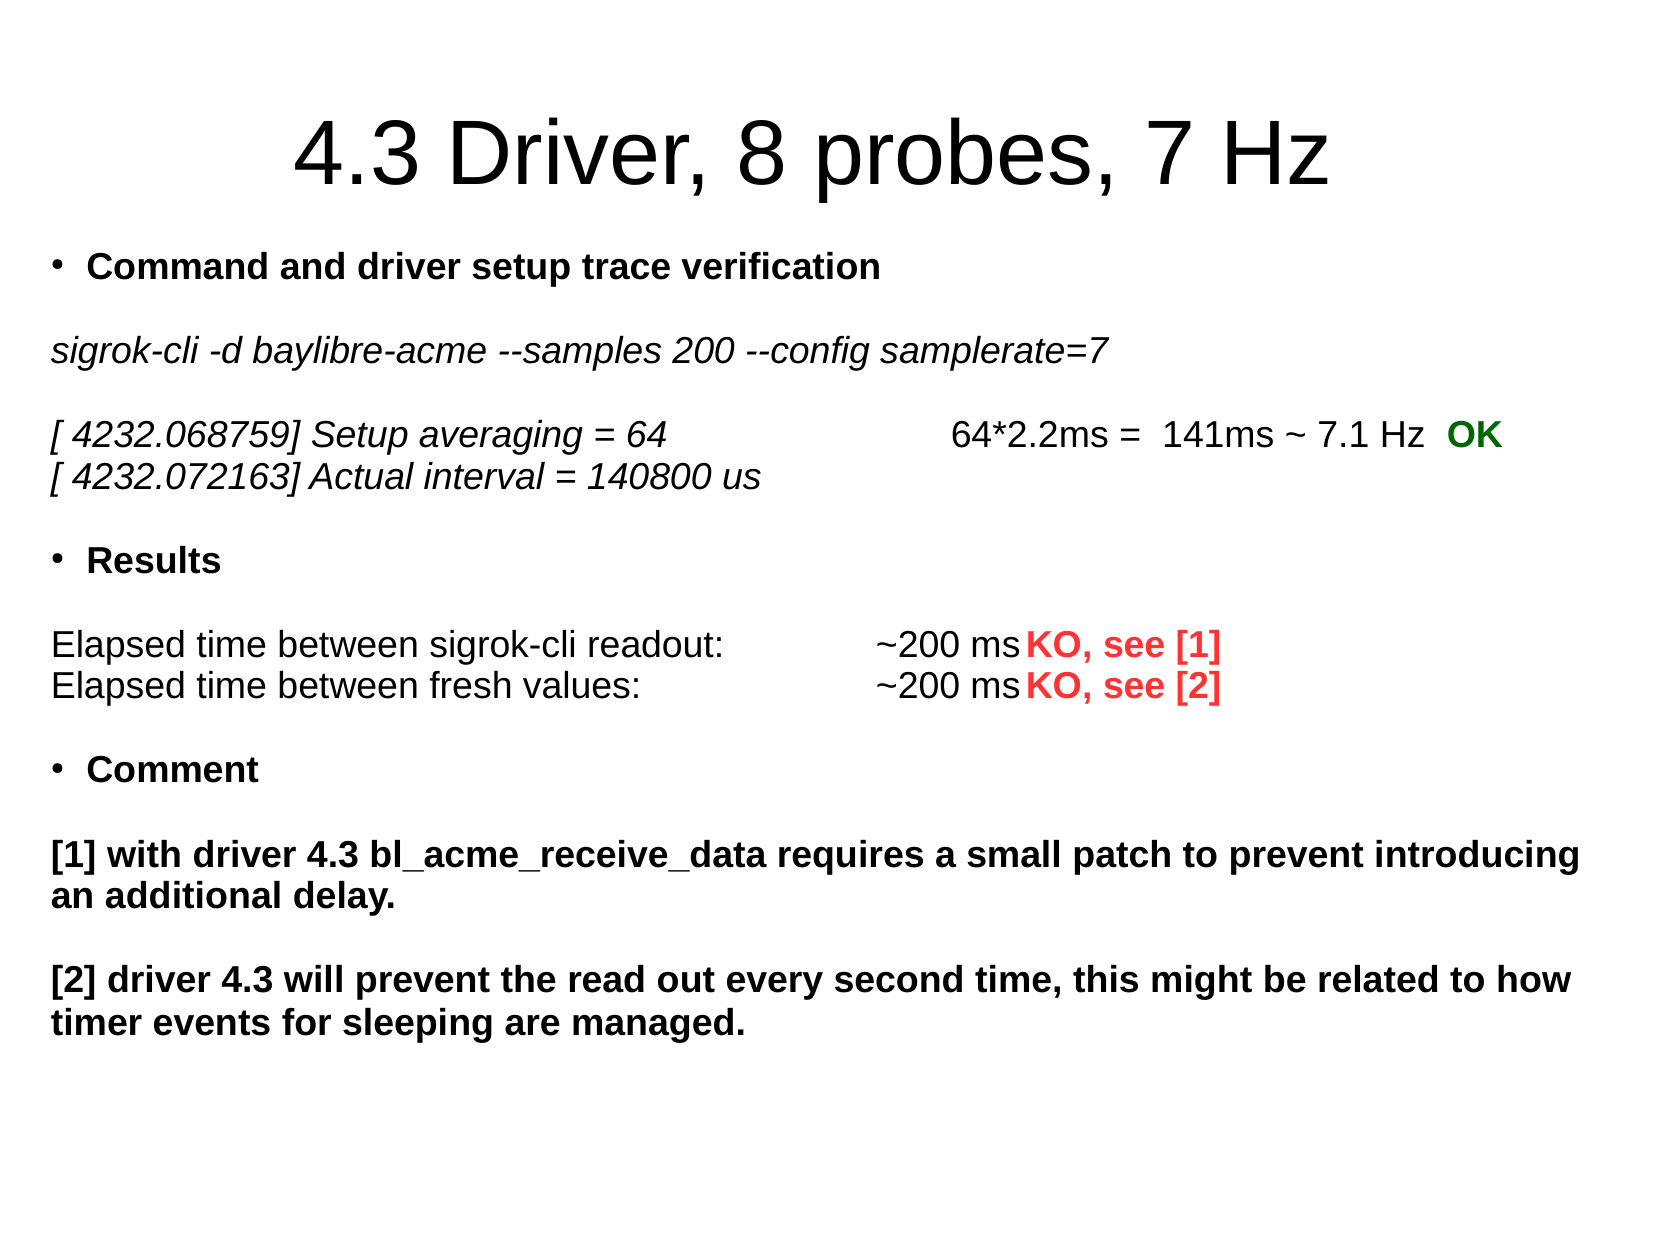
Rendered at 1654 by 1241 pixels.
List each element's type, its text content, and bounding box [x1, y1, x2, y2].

text_box Command and driver setup trace verification sigrok-cli -d baylibre-acme --samples 200 --config samplerate=7 [ 4232.068759] Setup averaging = 64 64*2.2ms = 141ms ~ 7.1 Hz OK [ 4232.072163] Actual interval = 140800 us Results Elapsed time between sigrok-cli readout: ~200 ms KO, see [1] Elapsed time between fresh values: ~200 ms KO, see [2] Comment [1] with driver 4.3 bl_acme_receive_data requires a small patch to prevent introducing an additional delay. [2] driver 4.3 will prevent the read out every second time, this might be related to how timer events for sleeping are managed. [36, 237, 1623, 1066]
title 4.3 Driver, 8 probes, 7 Hz [82, 49, 1571, 237]
